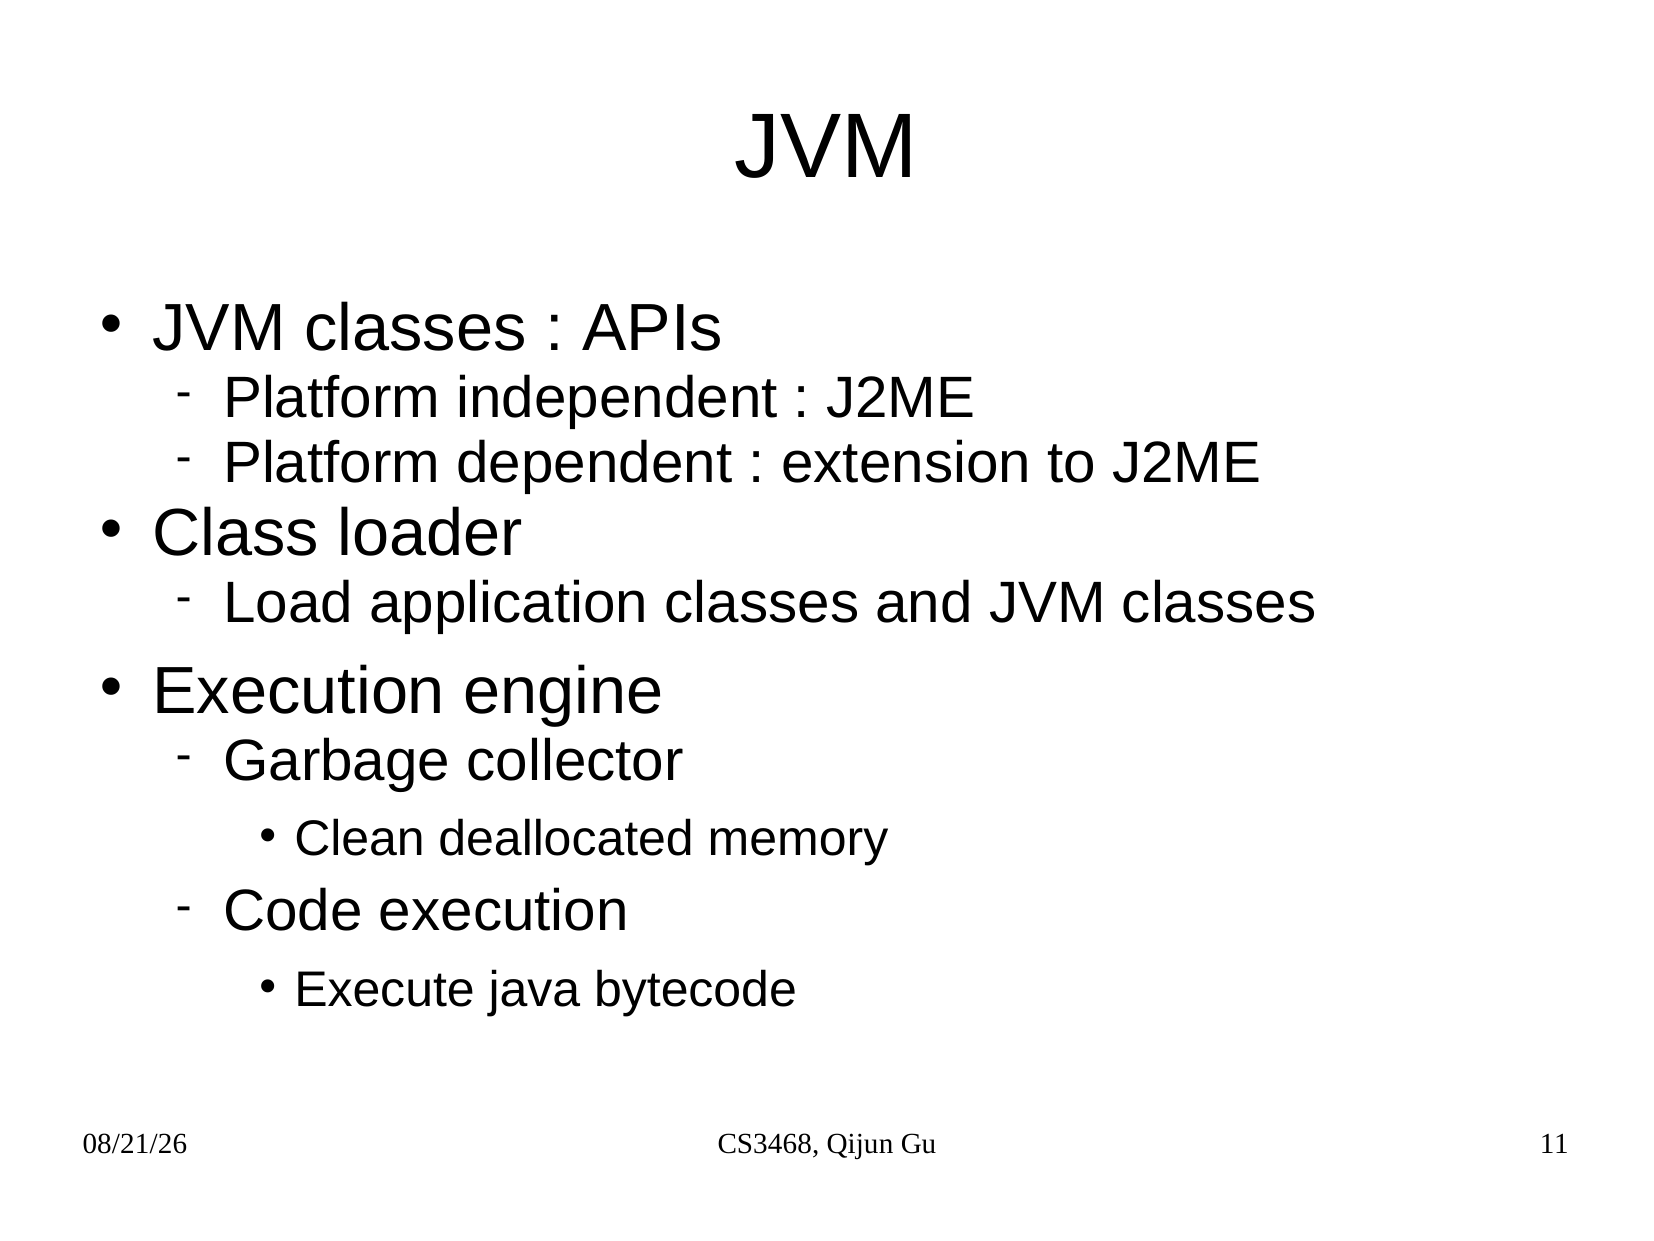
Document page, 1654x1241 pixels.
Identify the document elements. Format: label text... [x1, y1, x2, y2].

title JVM [82, 56, 1571, 249]
list JVM classes : APIs Platform independent : J2ME Platform dependent : extension to J2ME Class loader Load application classes and JVM classes Execution engine Garbage collector Clean deallocated memory Code execution Execute java bytecode [82, 290, 1571, 1100]
